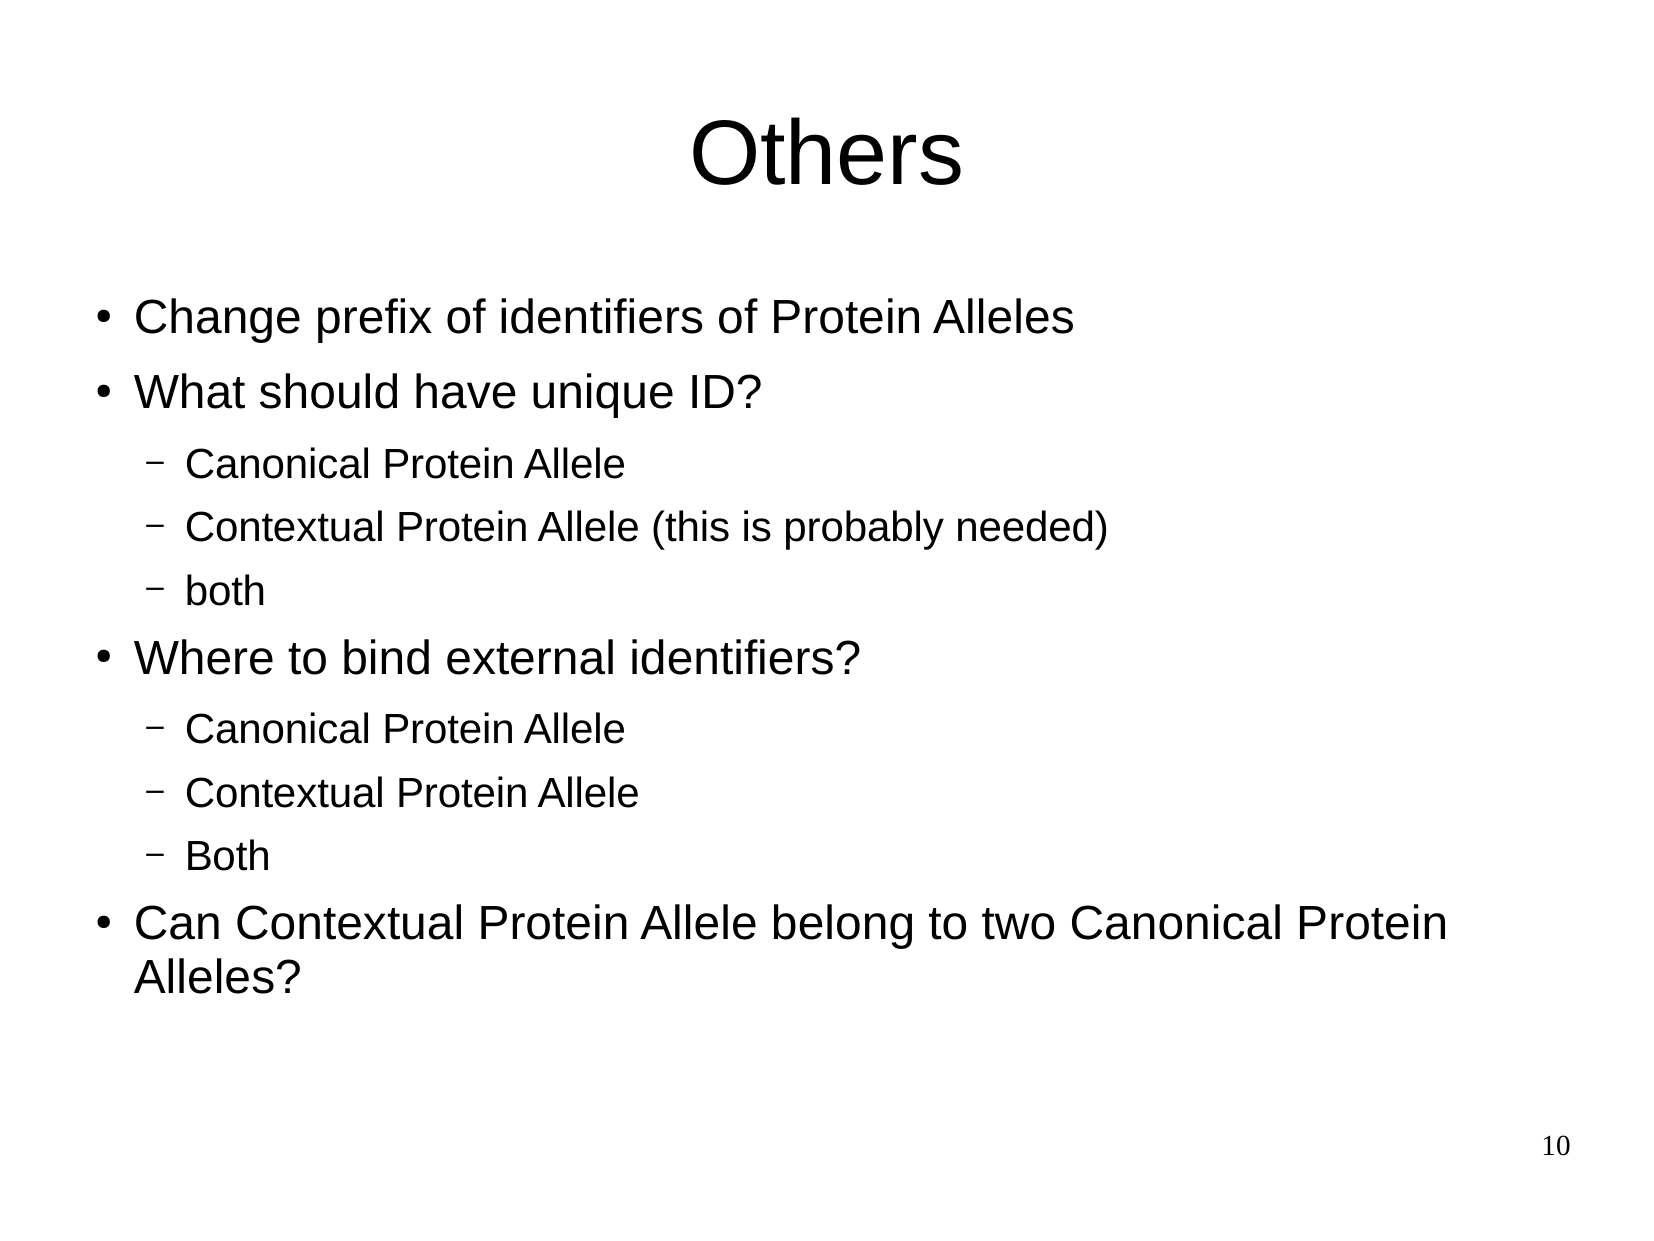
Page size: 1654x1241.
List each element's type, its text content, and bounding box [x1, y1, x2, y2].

title Others [82, 49, 1571, 257]
list Change prefix of identifiers of Protein Alleles What should have unique ID? Canonical Protein Allele Contextual Protein Allele (this is probably needed) both Where to bind external identifiers? Canonical Protein Allele Contextual Protein Allele Both Can Contextual Protein Allele belong to two Canonical Protein Alleles? [82, 290, 1571, 1010]
